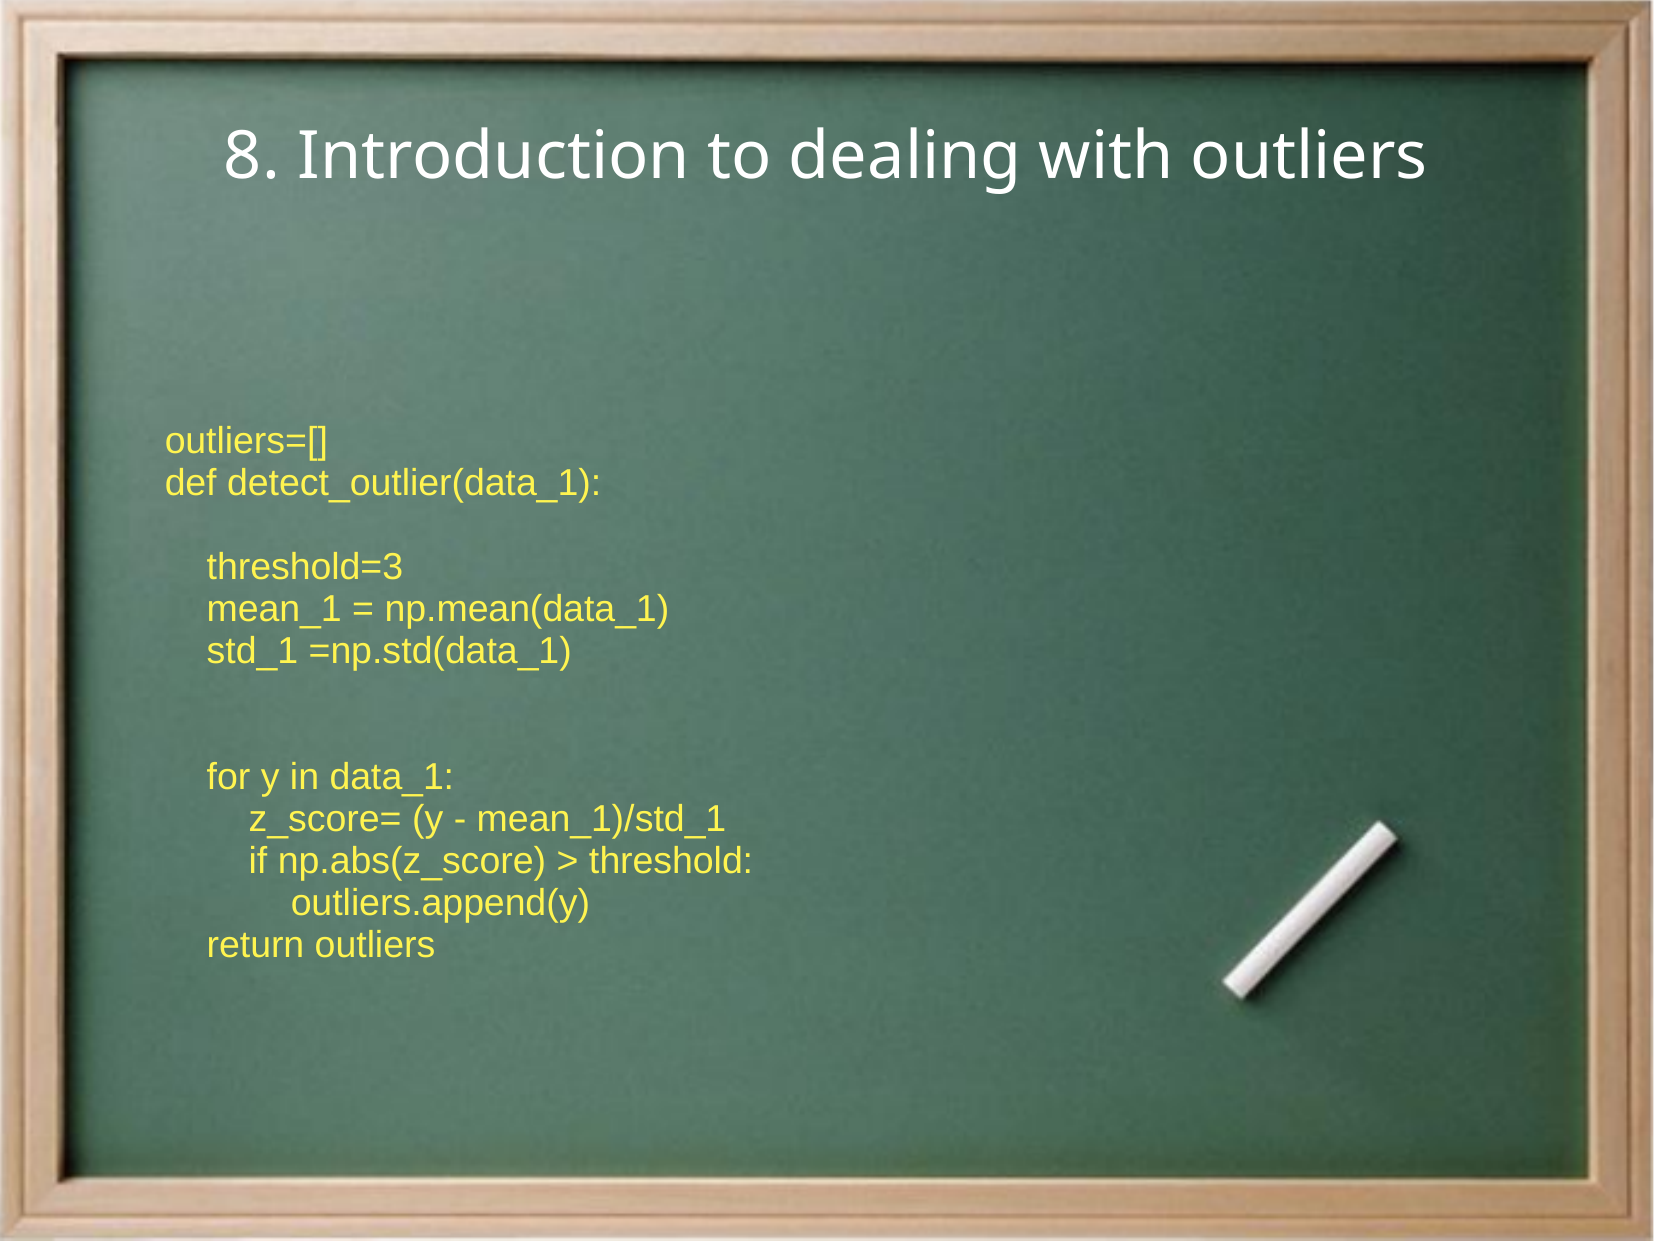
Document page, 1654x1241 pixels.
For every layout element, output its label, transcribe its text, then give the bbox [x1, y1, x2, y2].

title 8. Introduction to dealing with outliers [82, 49, 1571, 257]
text_box outliers=[] def detect_outlier(data_1): threshold=3 mean_1 = np.mean(data_1) std_1 =np.std(data_1) for y in data_1: z_score= (y - mean_1)/std_1 if np.abs(z_score) > threshold: outliers.append(y) return outliers [150, 412, 769, 974]
picture [0, 0, 1654, 1241]
